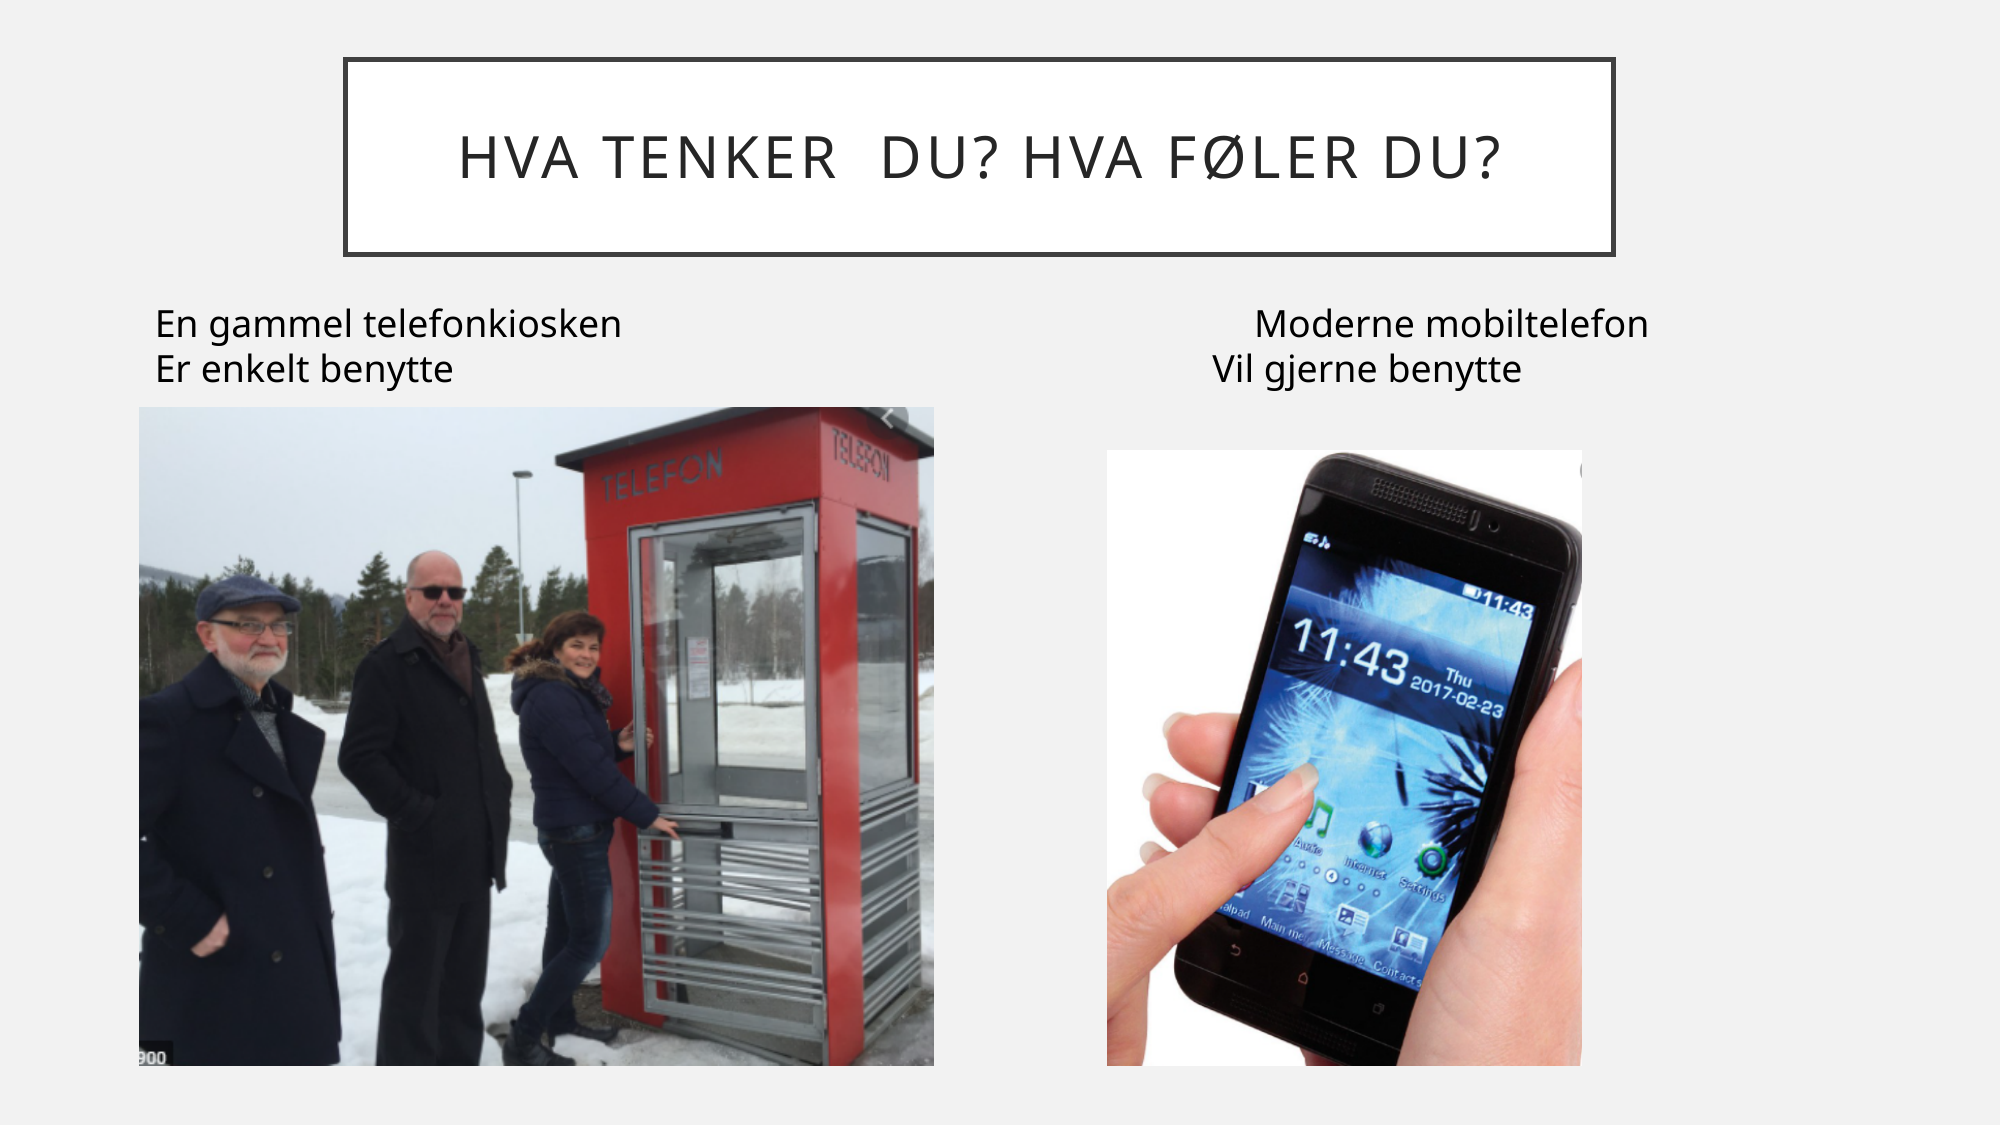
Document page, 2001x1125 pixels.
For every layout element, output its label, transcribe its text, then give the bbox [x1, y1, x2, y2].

picture [139, 407, 934, 1066]
picture [1107, 450, 1582, 1066]
text_box En gammel telefonkiosken Moderne mobiltelefon Er enkelt benytte Vil gjerne benytte [139, 292, 1887, 399]
title hva tenker du? Hva føler du? [345, 59, 1614, 255]
